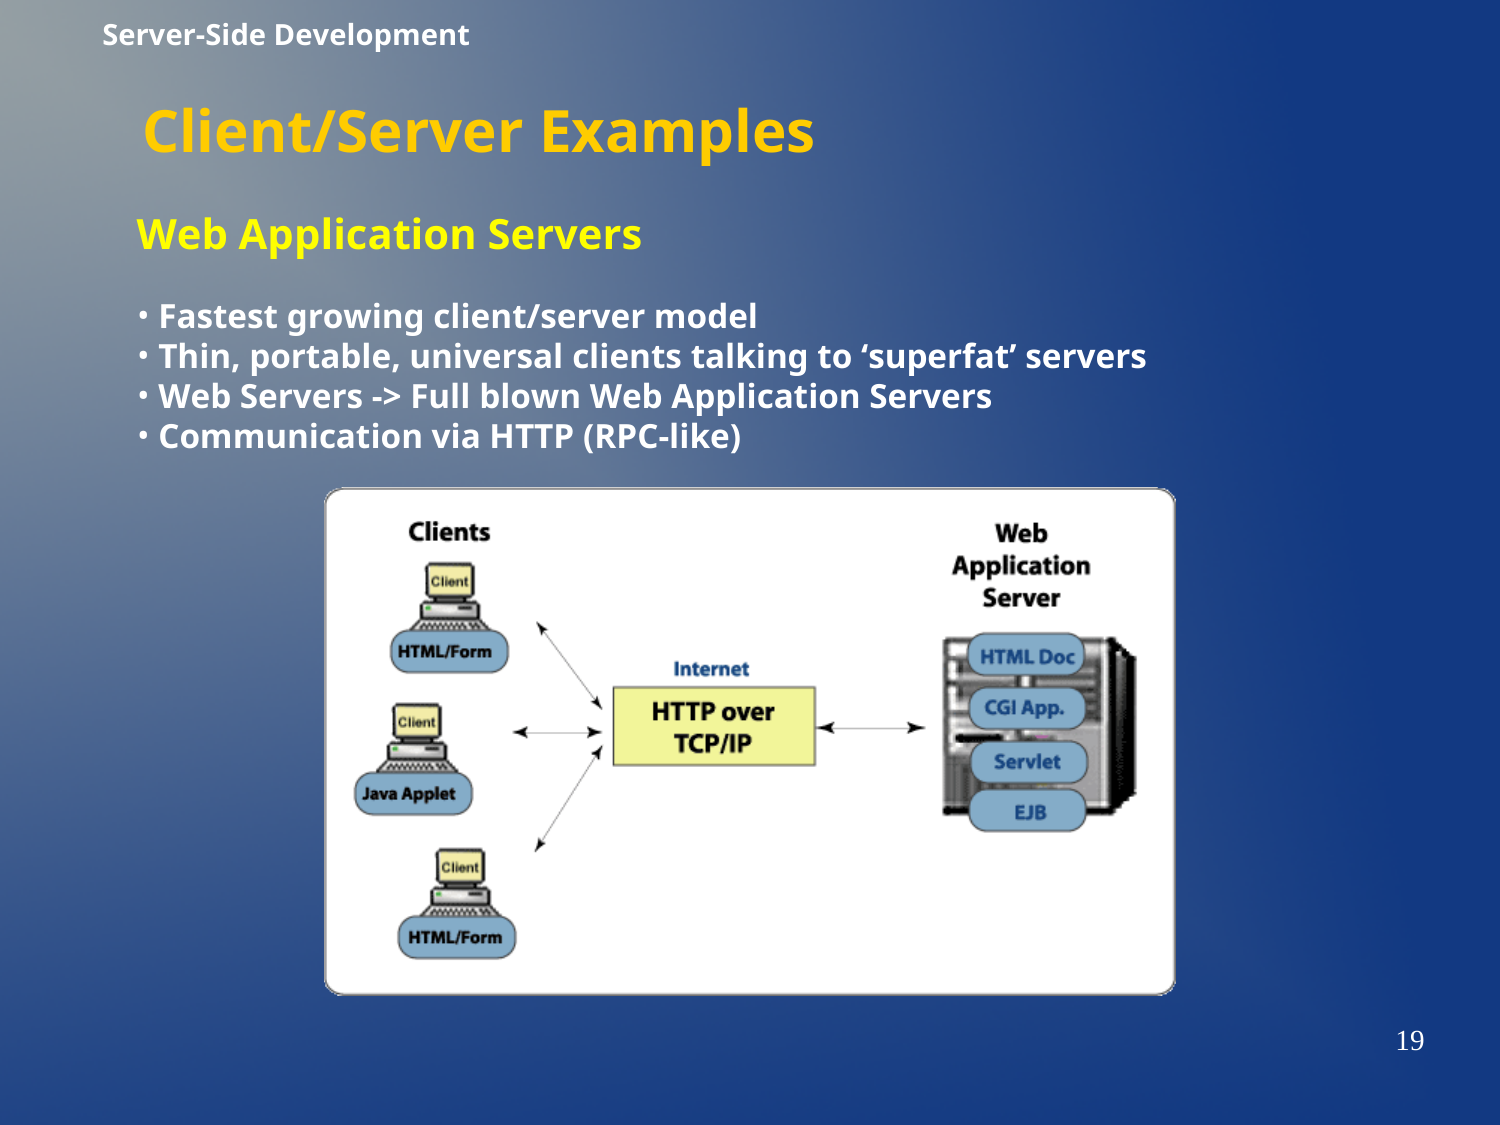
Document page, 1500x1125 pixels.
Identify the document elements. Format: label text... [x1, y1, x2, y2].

text_box Server-Side Development [87, 8, 486, 59]
picture [0, 0, 1500, 1125]
text_box Fastest growing client/server model Thin, portable, universal clients talking to ‘superfat’ servers Web Servers -> Full blown Web Application Servers Communication via HTTP (RPC-like) [122, 287, 1164, 463]
text_box Web Application Servers [121, 200, 658, 266]
text_box Client/Server Examples [127, 86, 831, 172]
